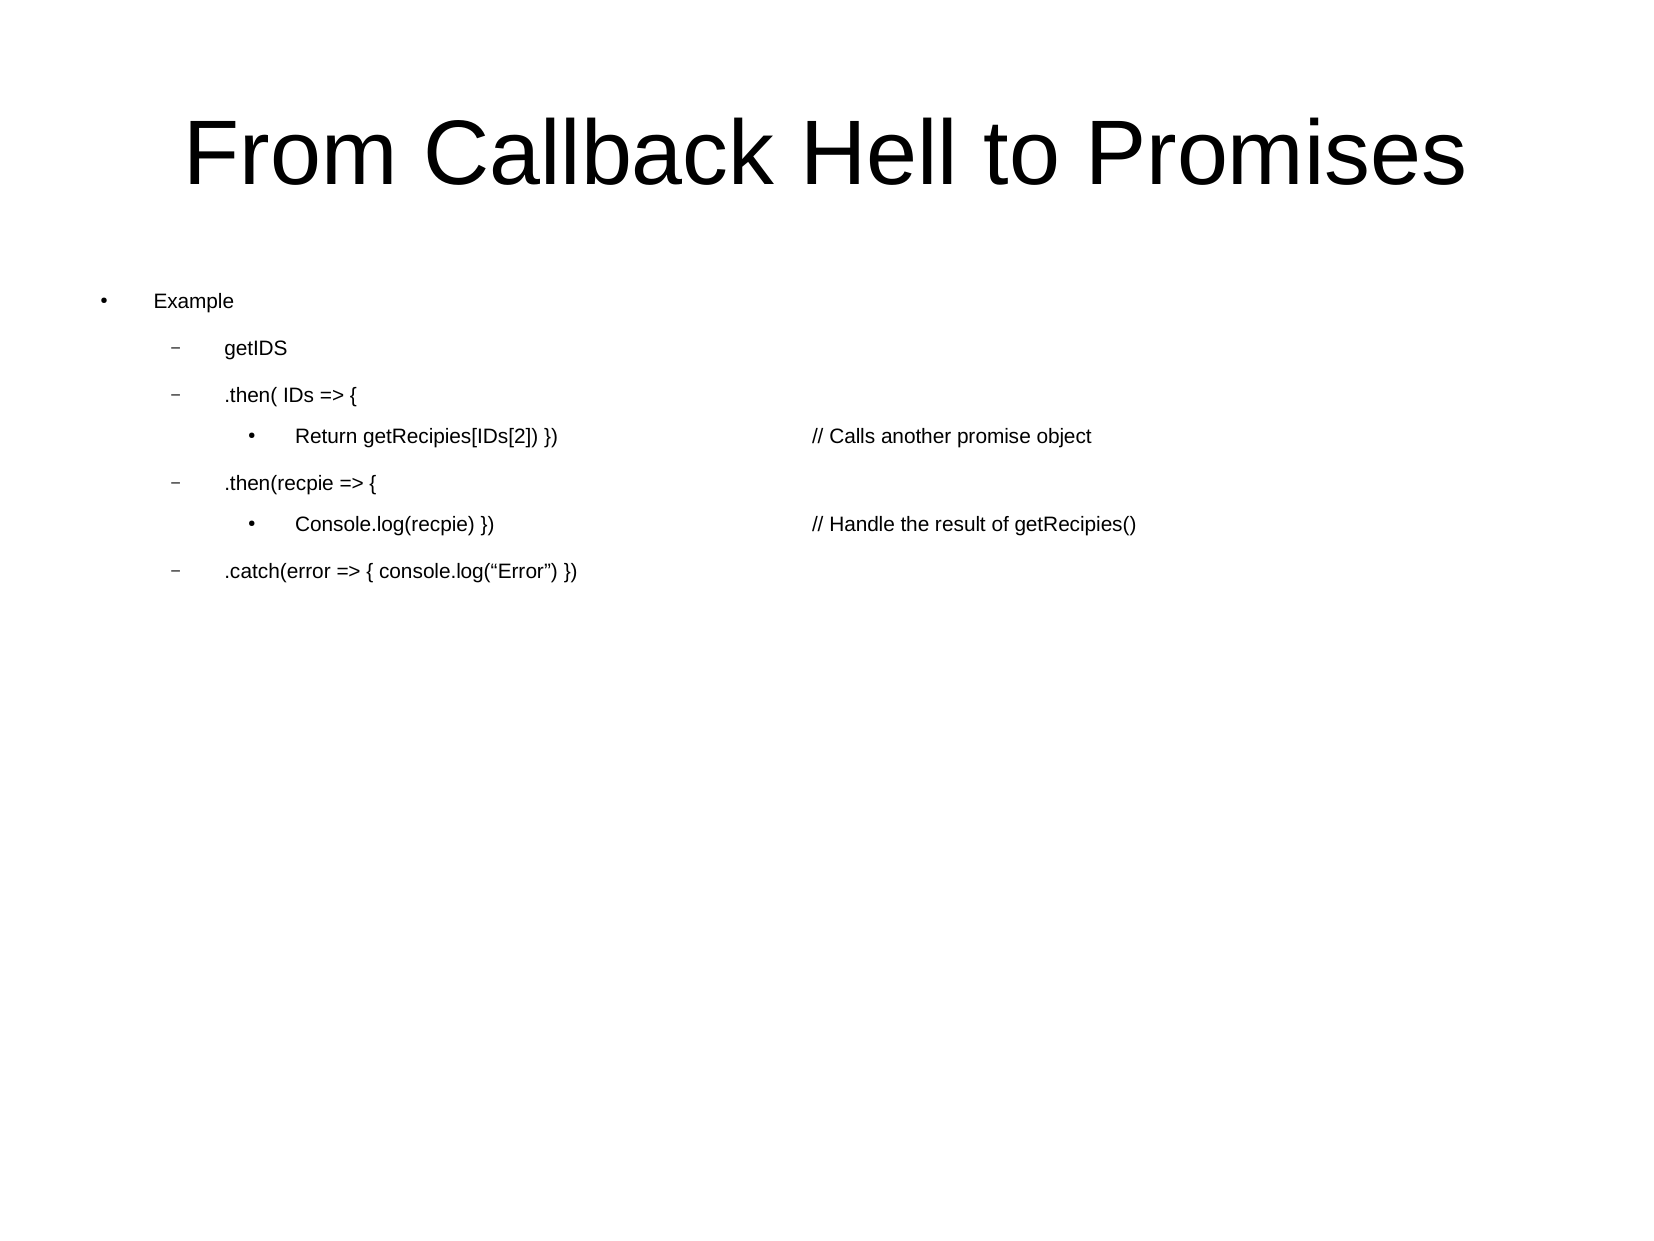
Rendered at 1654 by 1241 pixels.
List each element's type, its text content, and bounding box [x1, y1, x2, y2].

title From Callback Hell to Promises [82, 49, 1571, 257]
list Example getIDS .then( IDs => { Return getRecipies[IDs[2]) }) // Calls another promise object .then(recpie => { Console.log(recpie) }) // Handle the result of getRecipies() .catch(error => { console.log(“Error”) }) [82, 290, 1560, 1087]
